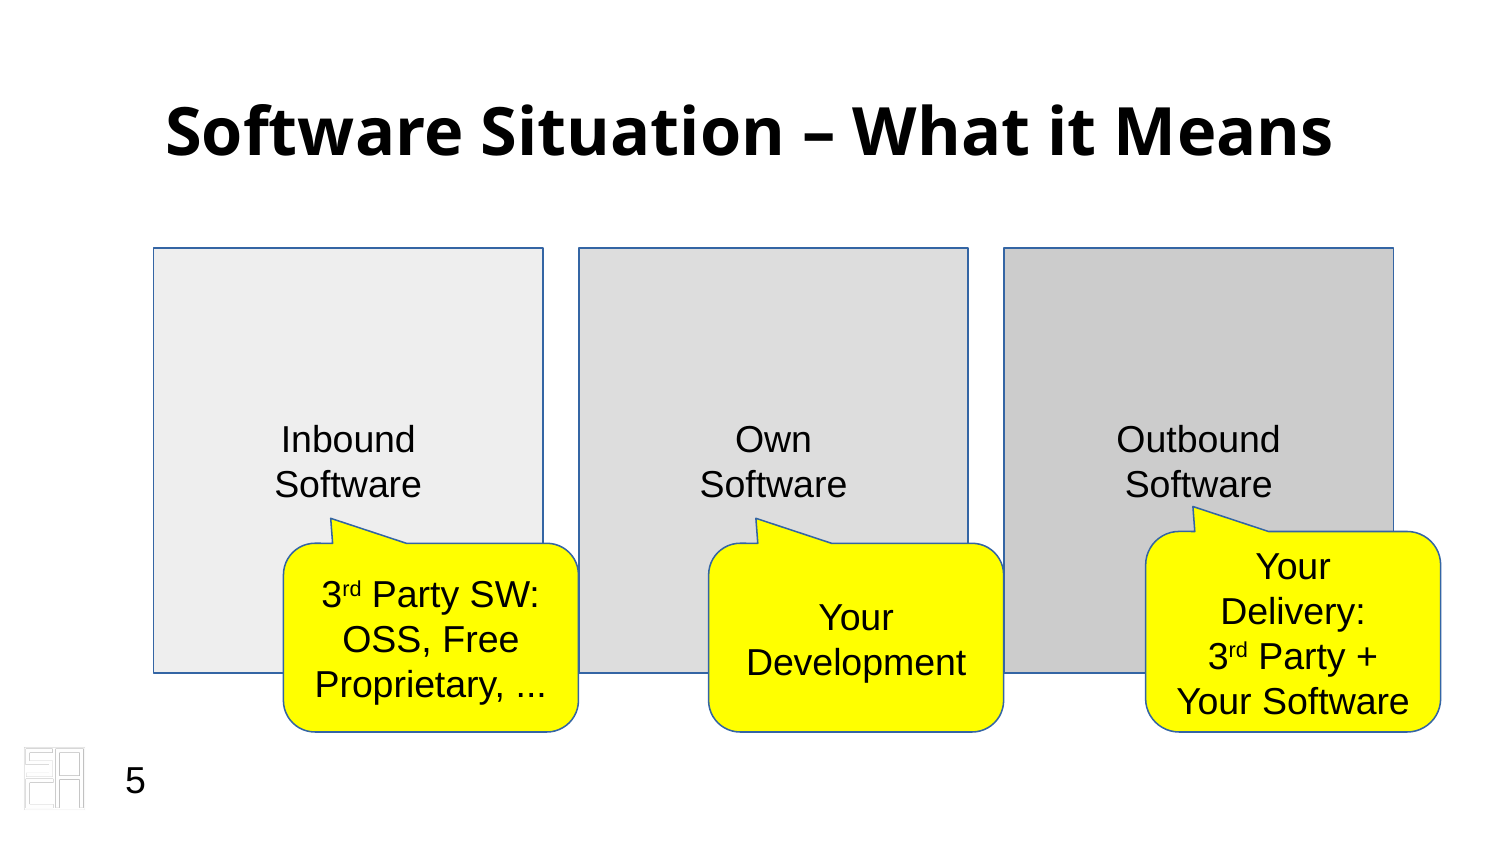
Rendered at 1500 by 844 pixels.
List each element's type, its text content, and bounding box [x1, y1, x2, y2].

text_box Own Software [578, 248, 969, 673]
text_box Inbound Software [153, 248, 543, 673]
picture [23, 746, 86, 811]
text_box Your Delivery: 3rd Party + Your Software [1145, 506, 1441, 732]
text_box 3rd Party SW: OSS, Free Proprietary, ... [283, 518, 579, 732]
text_box Your Development [708, 518, 1004, 732]
text_box Software Situation – What it Means [74, 39, 1425, 169]
text_box Outbound Software [1003, 248, 1394, 673]
